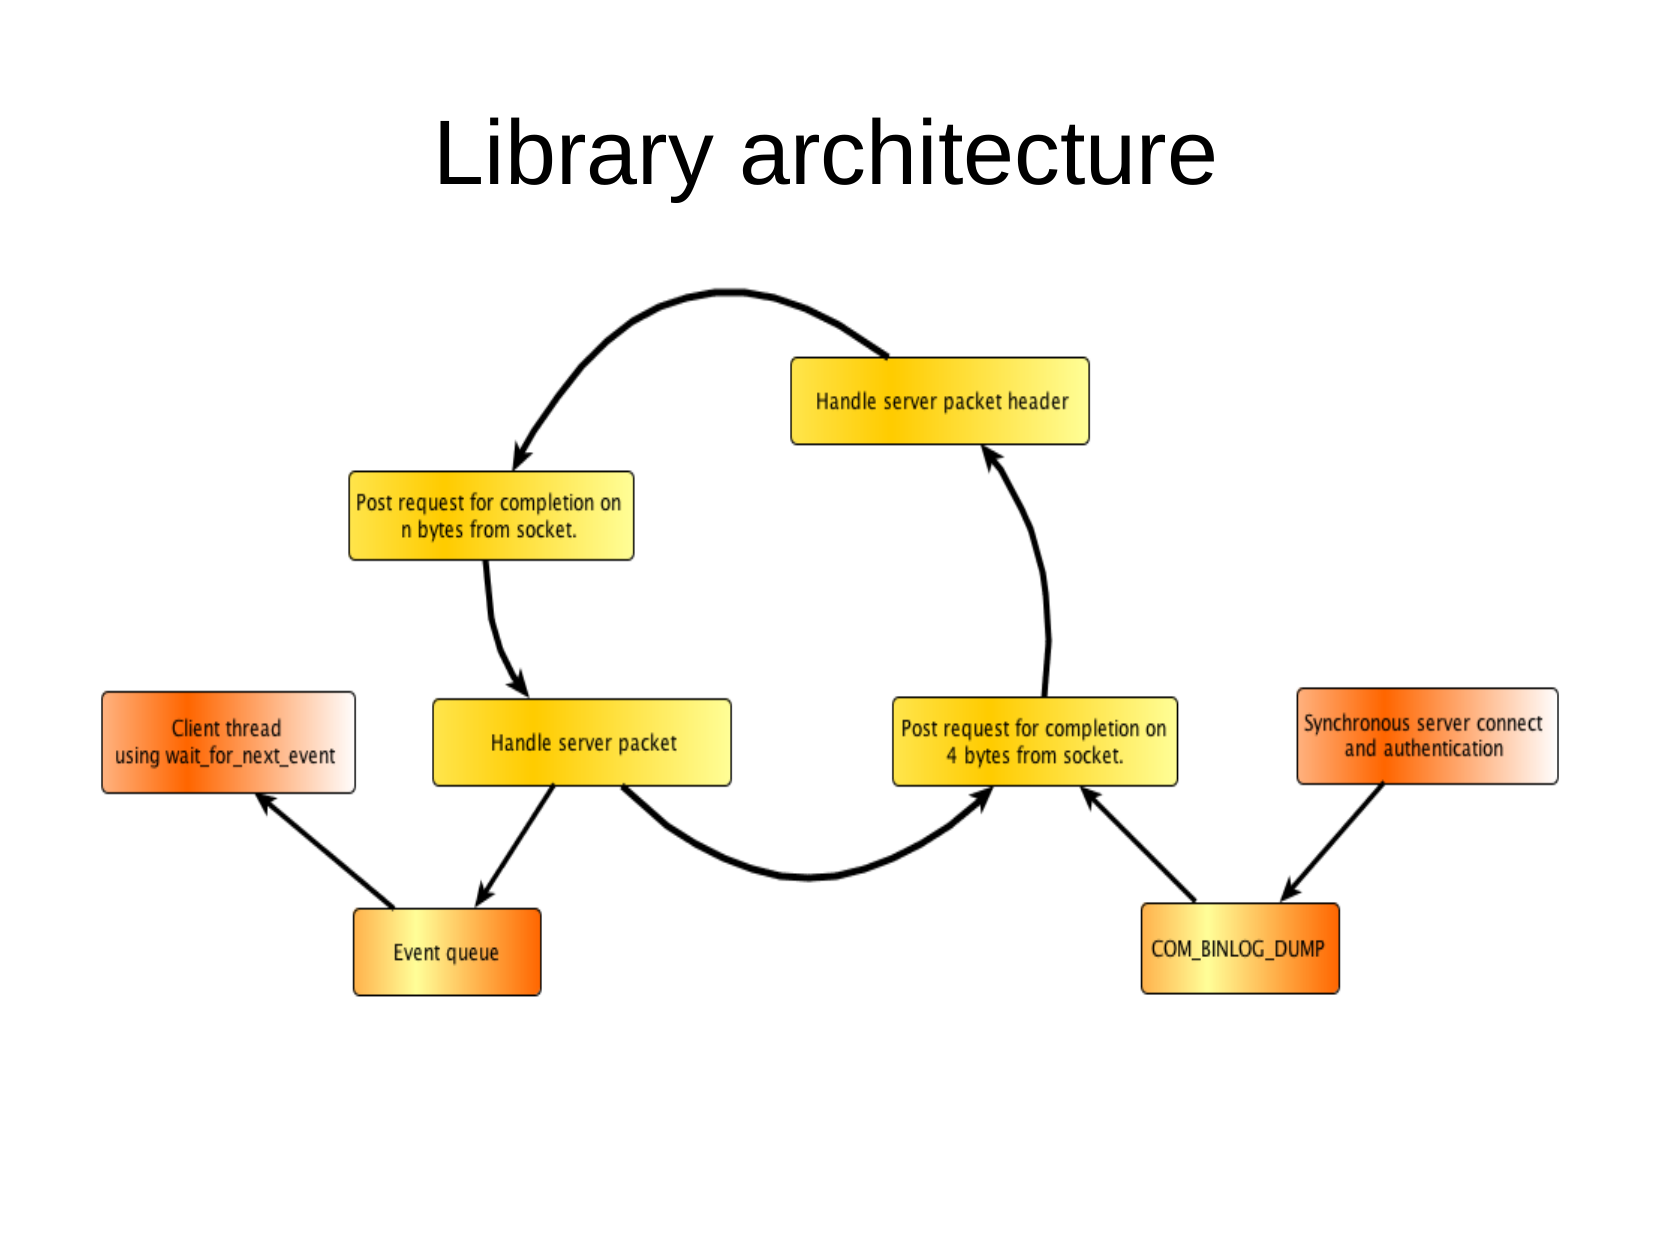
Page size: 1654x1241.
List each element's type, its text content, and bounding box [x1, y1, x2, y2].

picture [94, 236, 1565, 1004]
title Library architecture [82, 49, 1571, 257]
